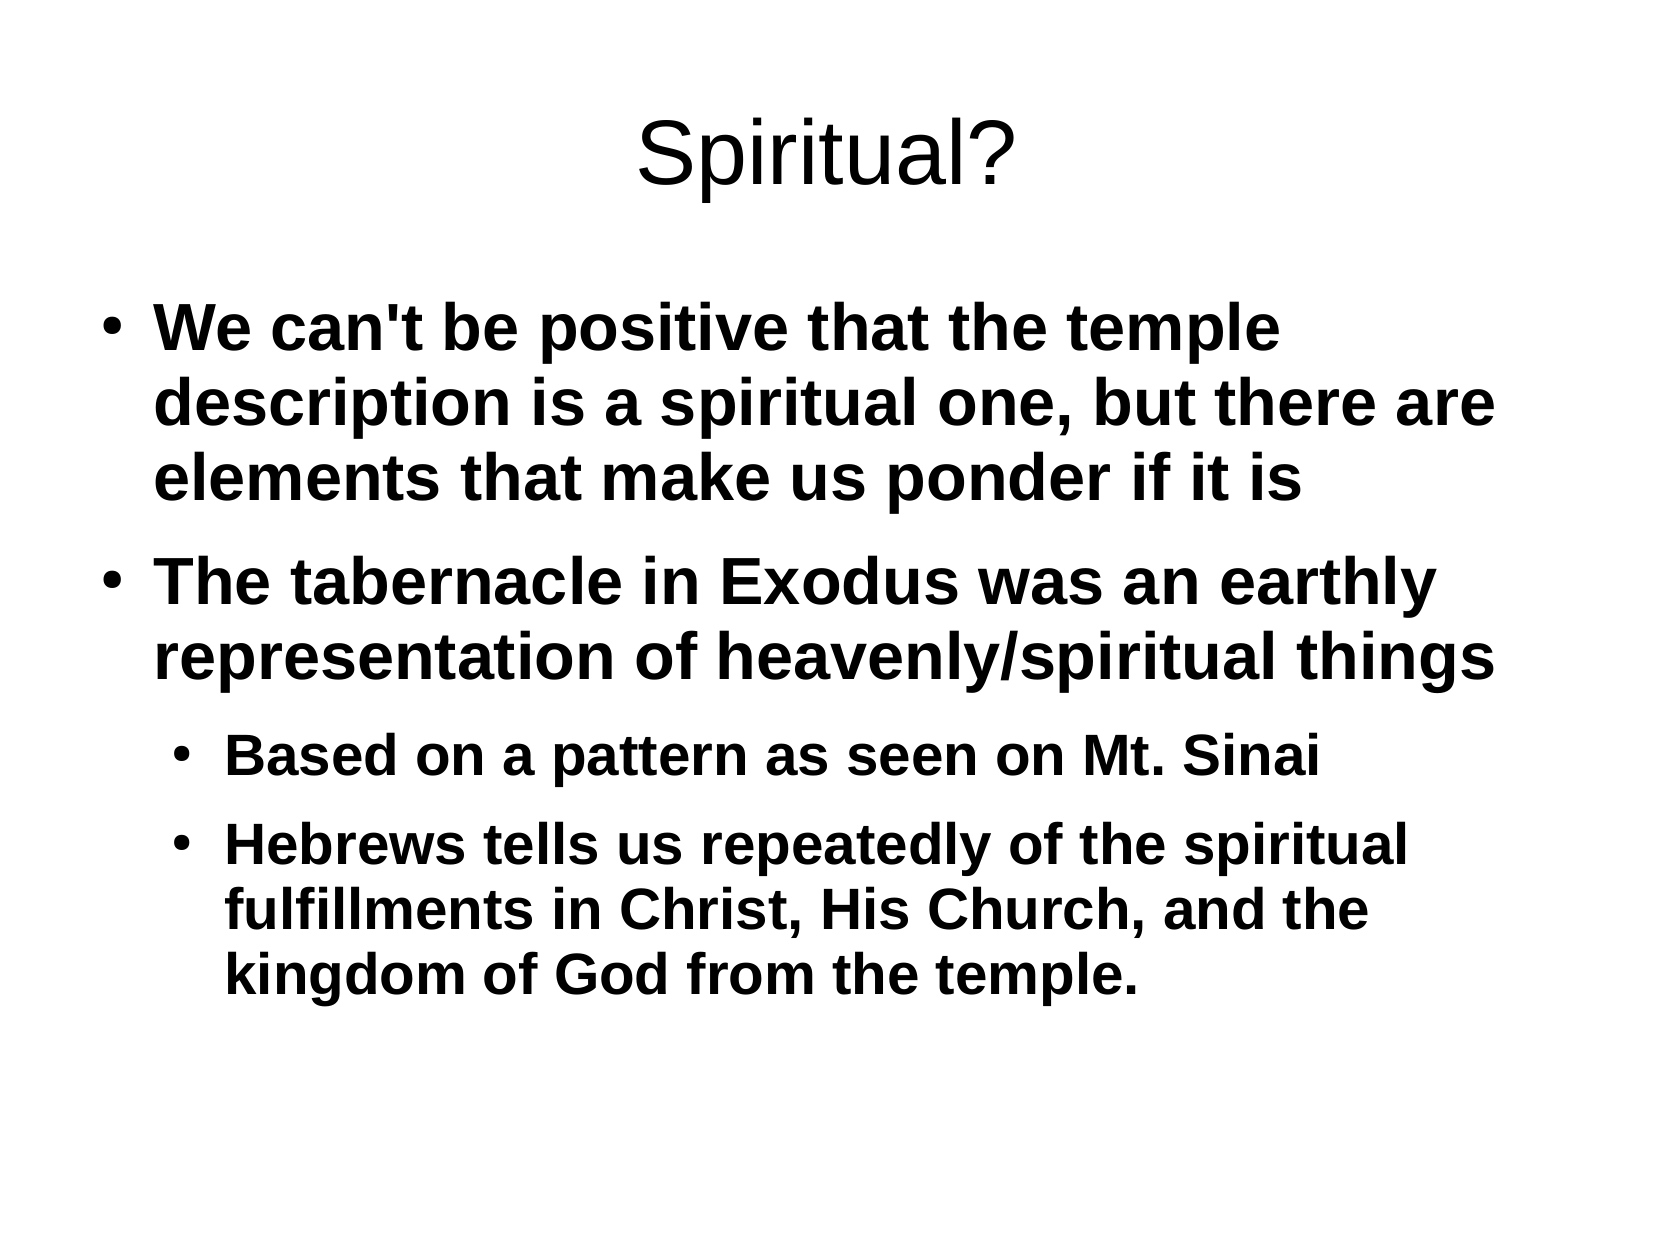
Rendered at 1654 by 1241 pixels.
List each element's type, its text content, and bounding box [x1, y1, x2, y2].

title Spiritual? [82, 49, 1571, 257]
list We can't be positive that the temple description is a spiritual one, but there are elements that make us ponder if it is The tabernacle in Exodus was an earthly representation of heavenly/spiritual things Based on a pattern as seen on Mt. Sinai Hebrews tells us repeatedly of the spiritual fulfillments in Christ, His Church, and the kingdom of God from the temple. [82, 290, 1571, 1109]
